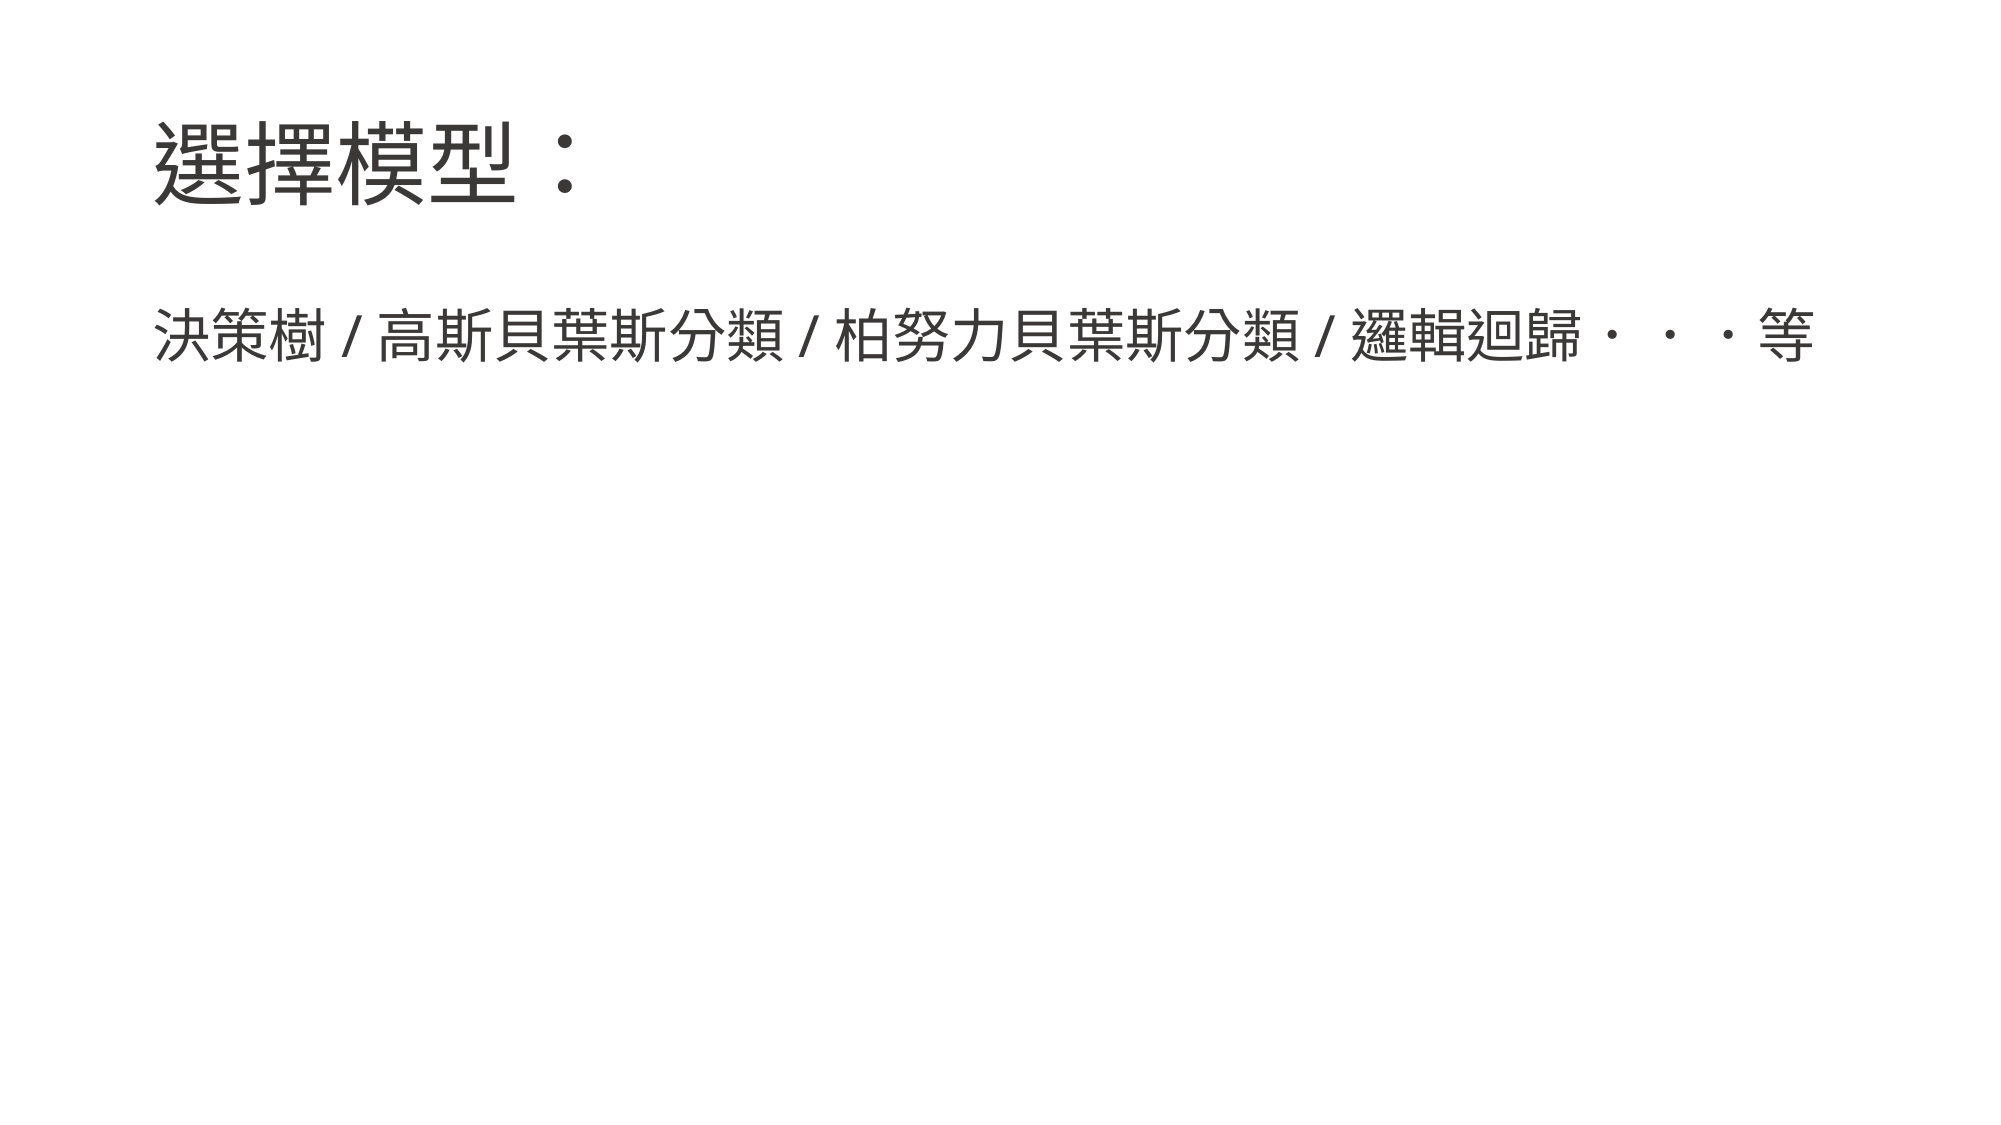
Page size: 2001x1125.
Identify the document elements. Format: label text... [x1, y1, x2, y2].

list 決策樹/高斯貝葉斯分類/柏努力貝葉斯分類/邏輯迴歸．．．等 [137, 299, 1863, 1014]
title 選擇模型： [137, 59, 1863, 278]
